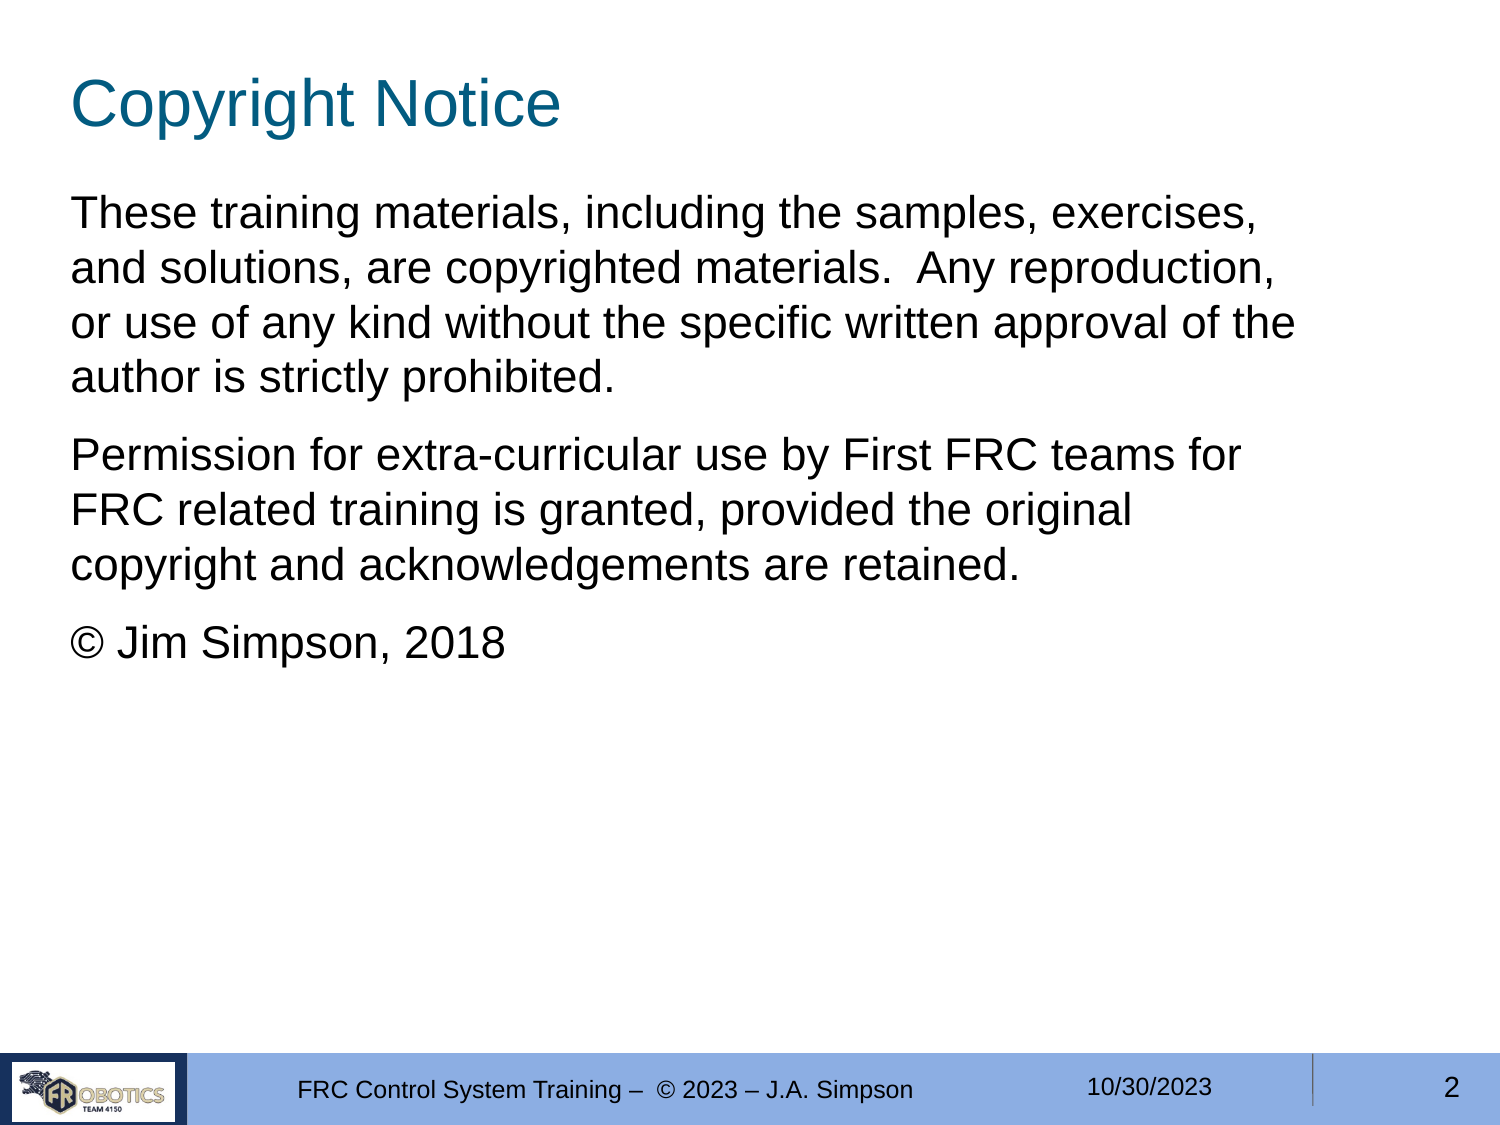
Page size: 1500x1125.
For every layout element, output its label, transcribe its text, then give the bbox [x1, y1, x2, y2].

slide_number 10/30/2023 [1012, 1071, 1288, 1100]
picture [12, 1062, 175, 1122]
footer FRC Control System Training – © 2023 – J.A. Simpson [225, 1074, 988, 1103]
title Copyright Notice [55, 52, 1443, 148]
slide_number <number> [1337, 1072, 1475, 1100]
list These training materials, including the samples, exercises, and solutions, are copyrighted materials. Any reproduction, or use of any kind without the specific written approval of the author is strictly prohibited. Permission for extra-curricular use by First FRC teams for FRC related training is granted, provided the original copyright and acknowledgements are retained. © Jim Simpson, 2018 [55, 174, 1340, 973]
